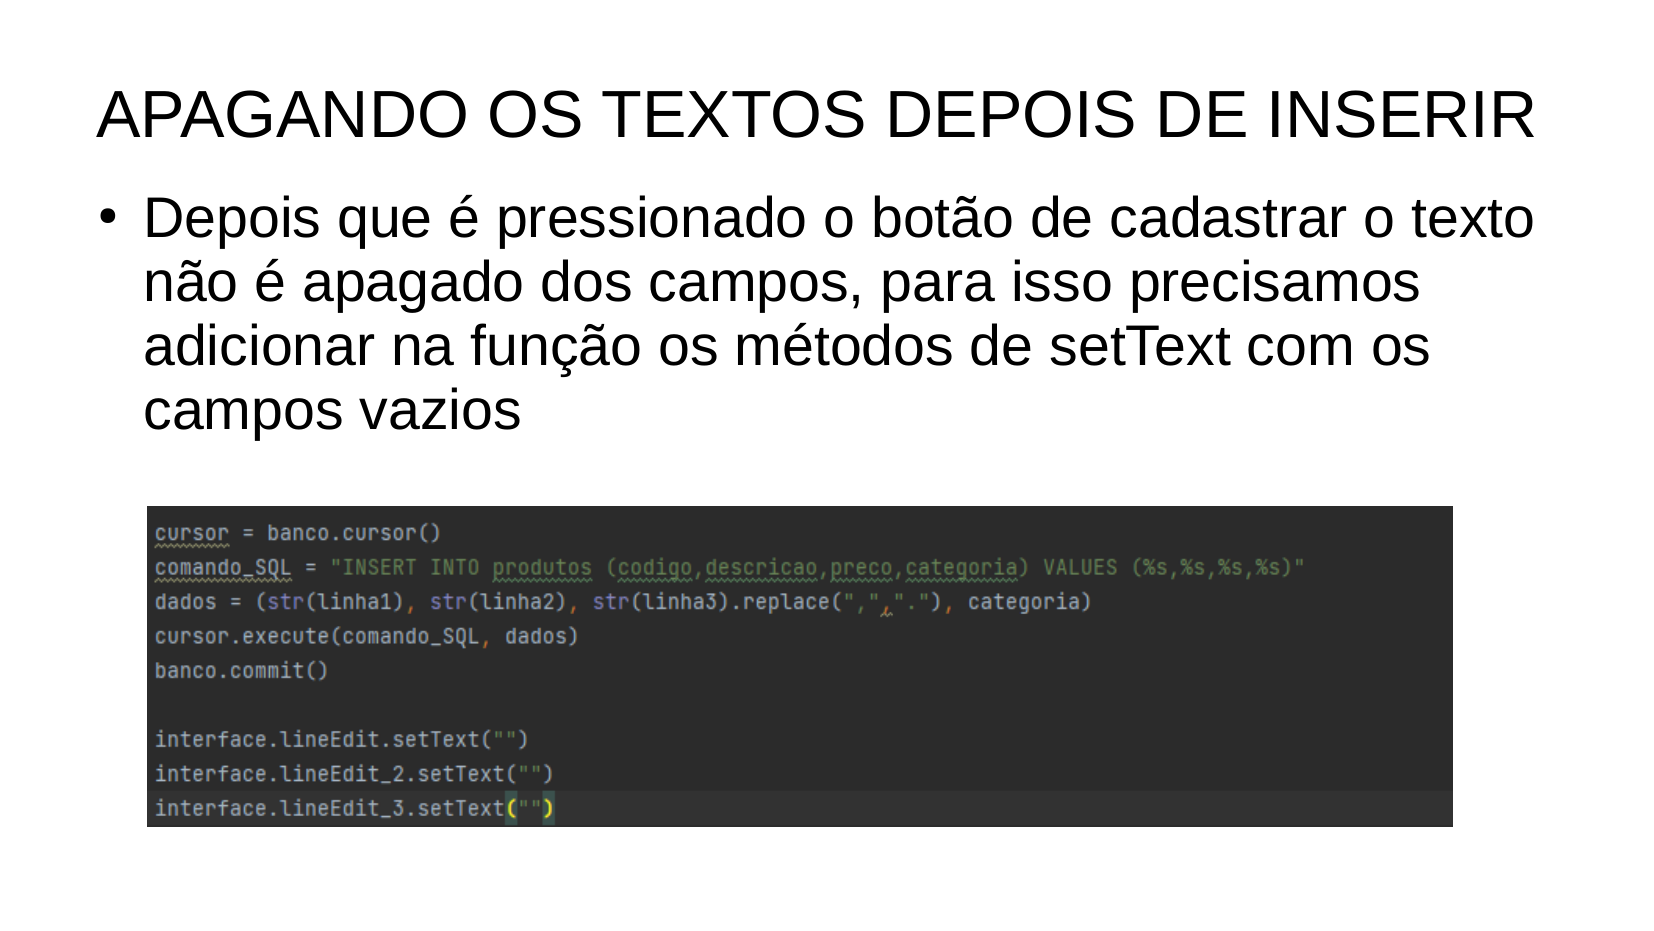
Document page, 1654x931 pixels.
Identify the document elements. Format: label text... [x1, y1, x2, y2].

list Depois que é pressionado o botão de cadastrar o texto não é apagado dos campos, para isso precisamos adicionar na função os métodos de setText com os campos vazios [82, 185, 1571, 443]
title APAGANDO OS TEXTOS DEPOIS DE INSERIR [82, 37, 1571, 185]
picture [147, 506, 1453, 827]
